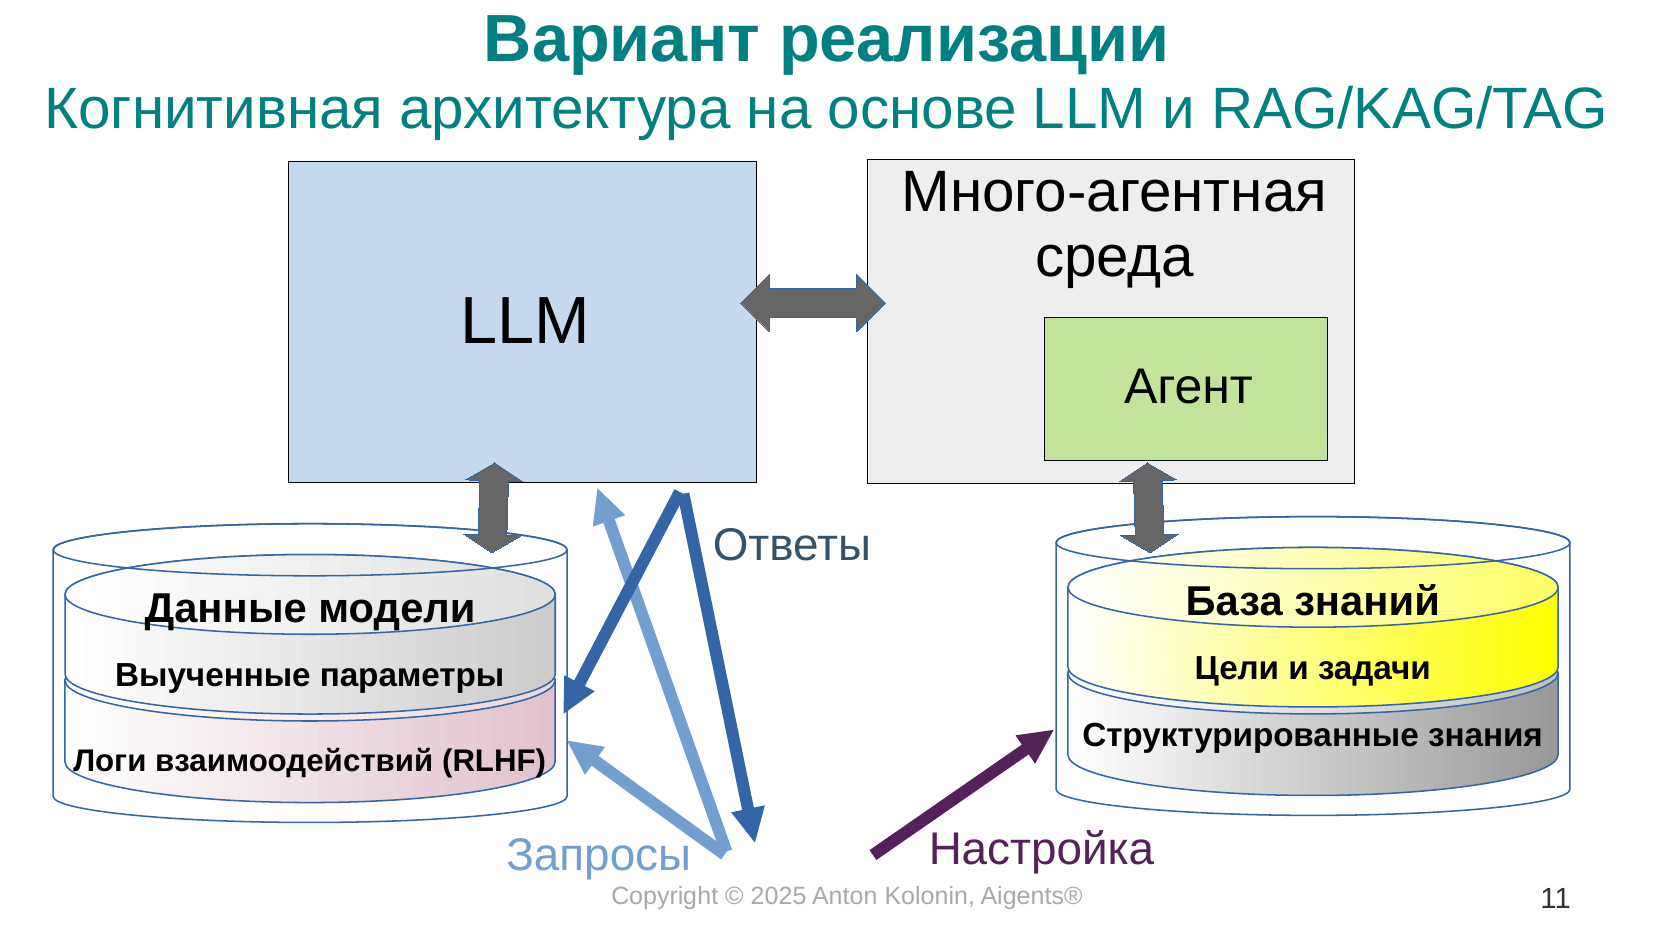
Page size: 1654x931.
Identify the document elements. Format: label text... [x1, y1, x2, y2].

text_box Много-агентная среда [887, 151, 1342, 296]
text_box Данные модели [53, 550, 568, 823]
text_box База знаний [1056, 545, 1570, 816]
text_box Настройка [913, 815, 1238, 882]
text_box [288, 159, 1355, 553]
text_box Запросы [491, 821, 746, 891]
text_box LLM [345, 159, 706, 481]
text_box Агент [1050, 321, 1327, 452]
text_box Вариант реализации Когнитивная архитектура на основе LLM и RAG/KAG/TAG [0, 0, 1654, 150]
text_box Ответы [698, 511, 952, 596]
